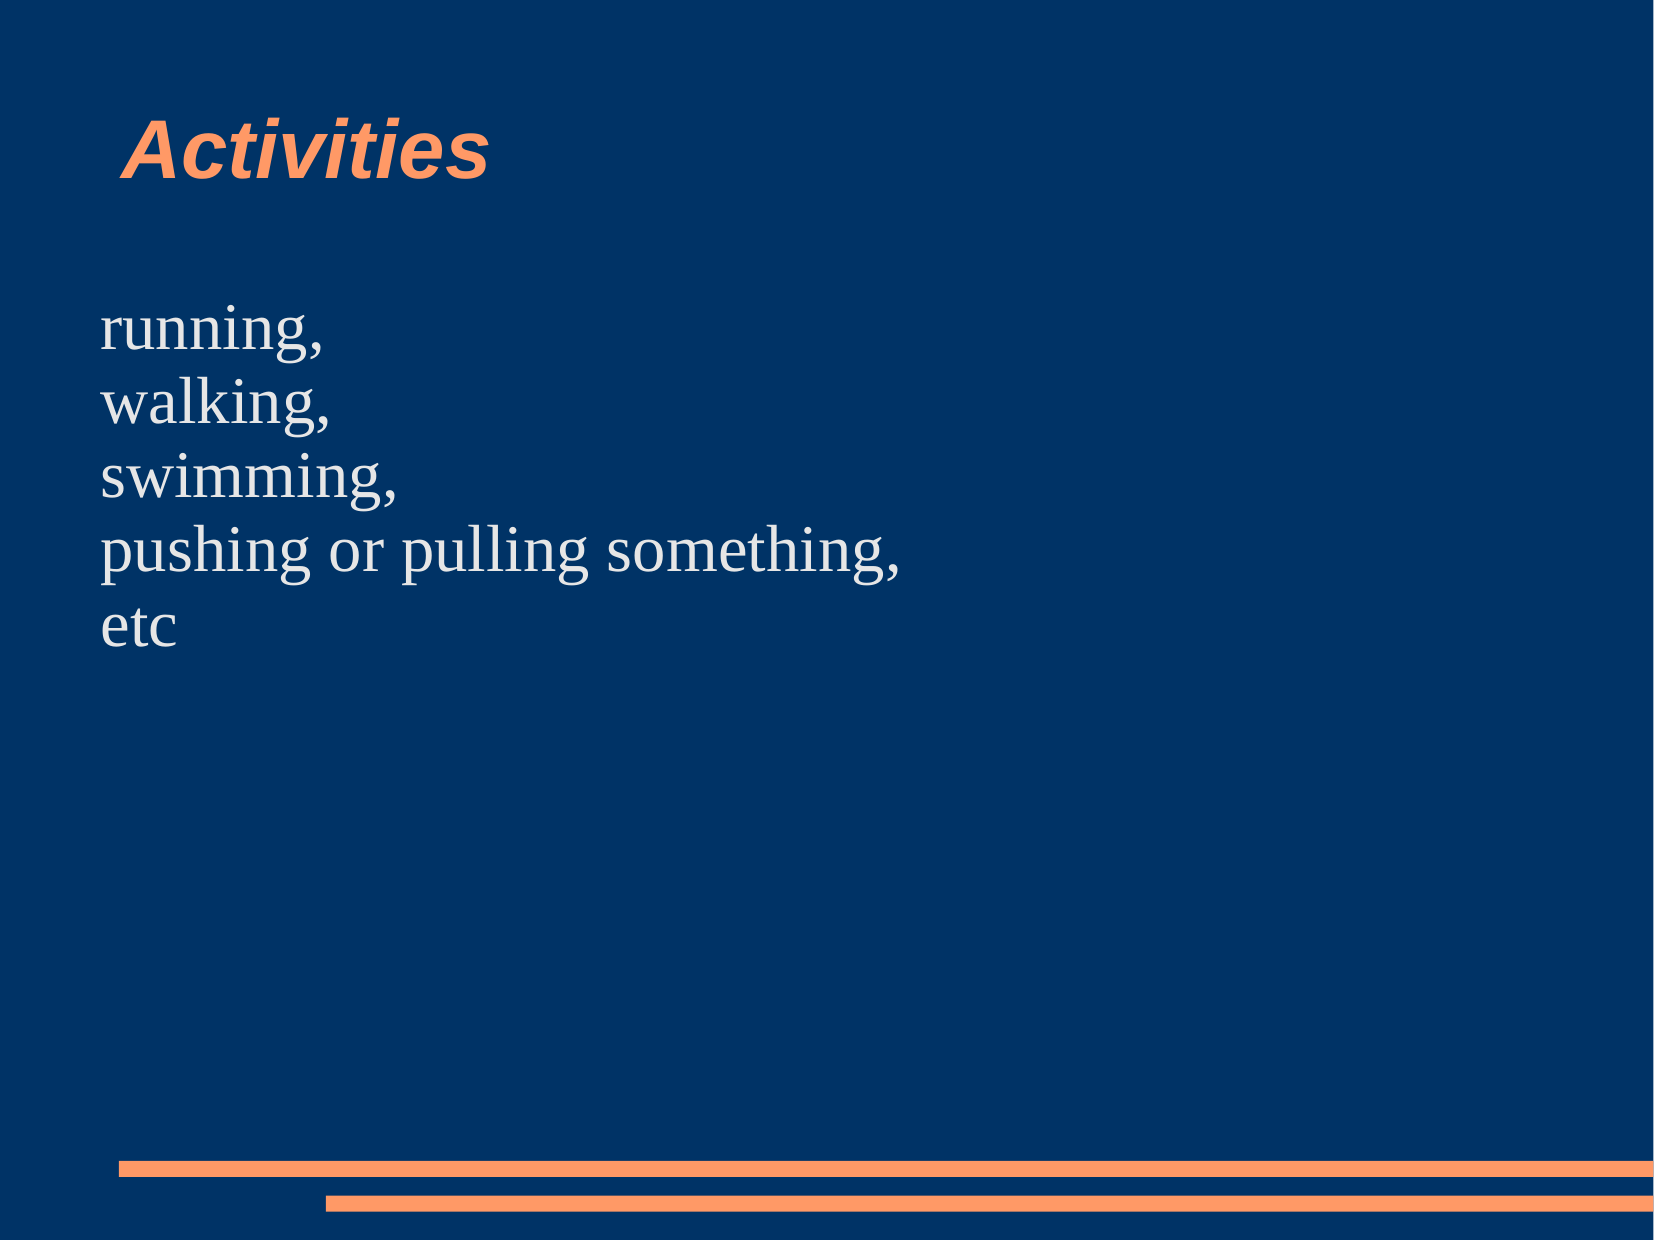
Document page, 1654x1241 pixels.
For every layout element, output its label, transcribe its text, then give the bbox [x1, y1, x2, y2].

list running, walking, swimming, pushing or pulling something, etc [82, 290, 1571, 1094]
title Activities [121, 46, 1534, 254]
